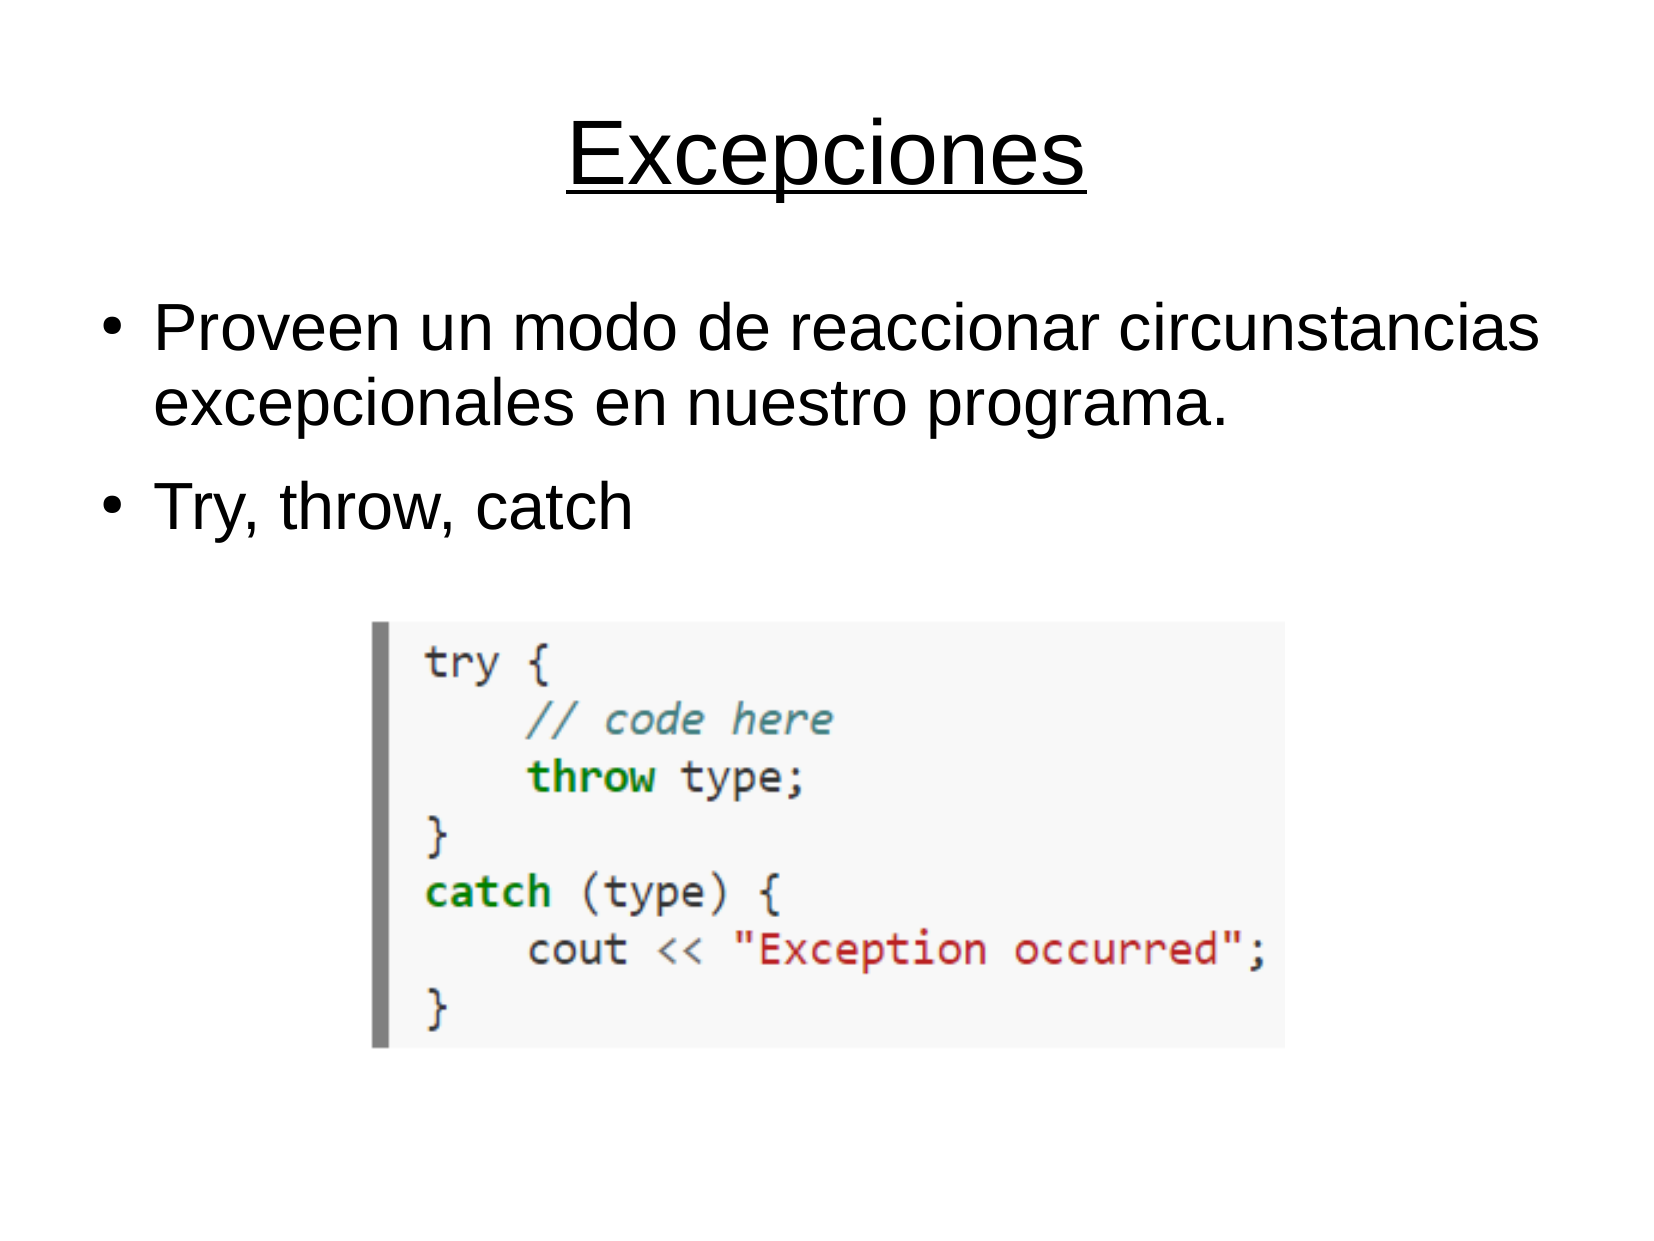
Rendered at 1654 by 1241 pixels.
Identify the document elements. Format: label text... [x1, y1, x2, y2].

list Proveen un modo de reaccionar circunstancias excepcionales en nuestro programa. Try, throw, catch [82, 290, 1571, 1010]
title Excepciones [82, 49, 1571, 257]
picture [356, 601, 1285, 1063]
